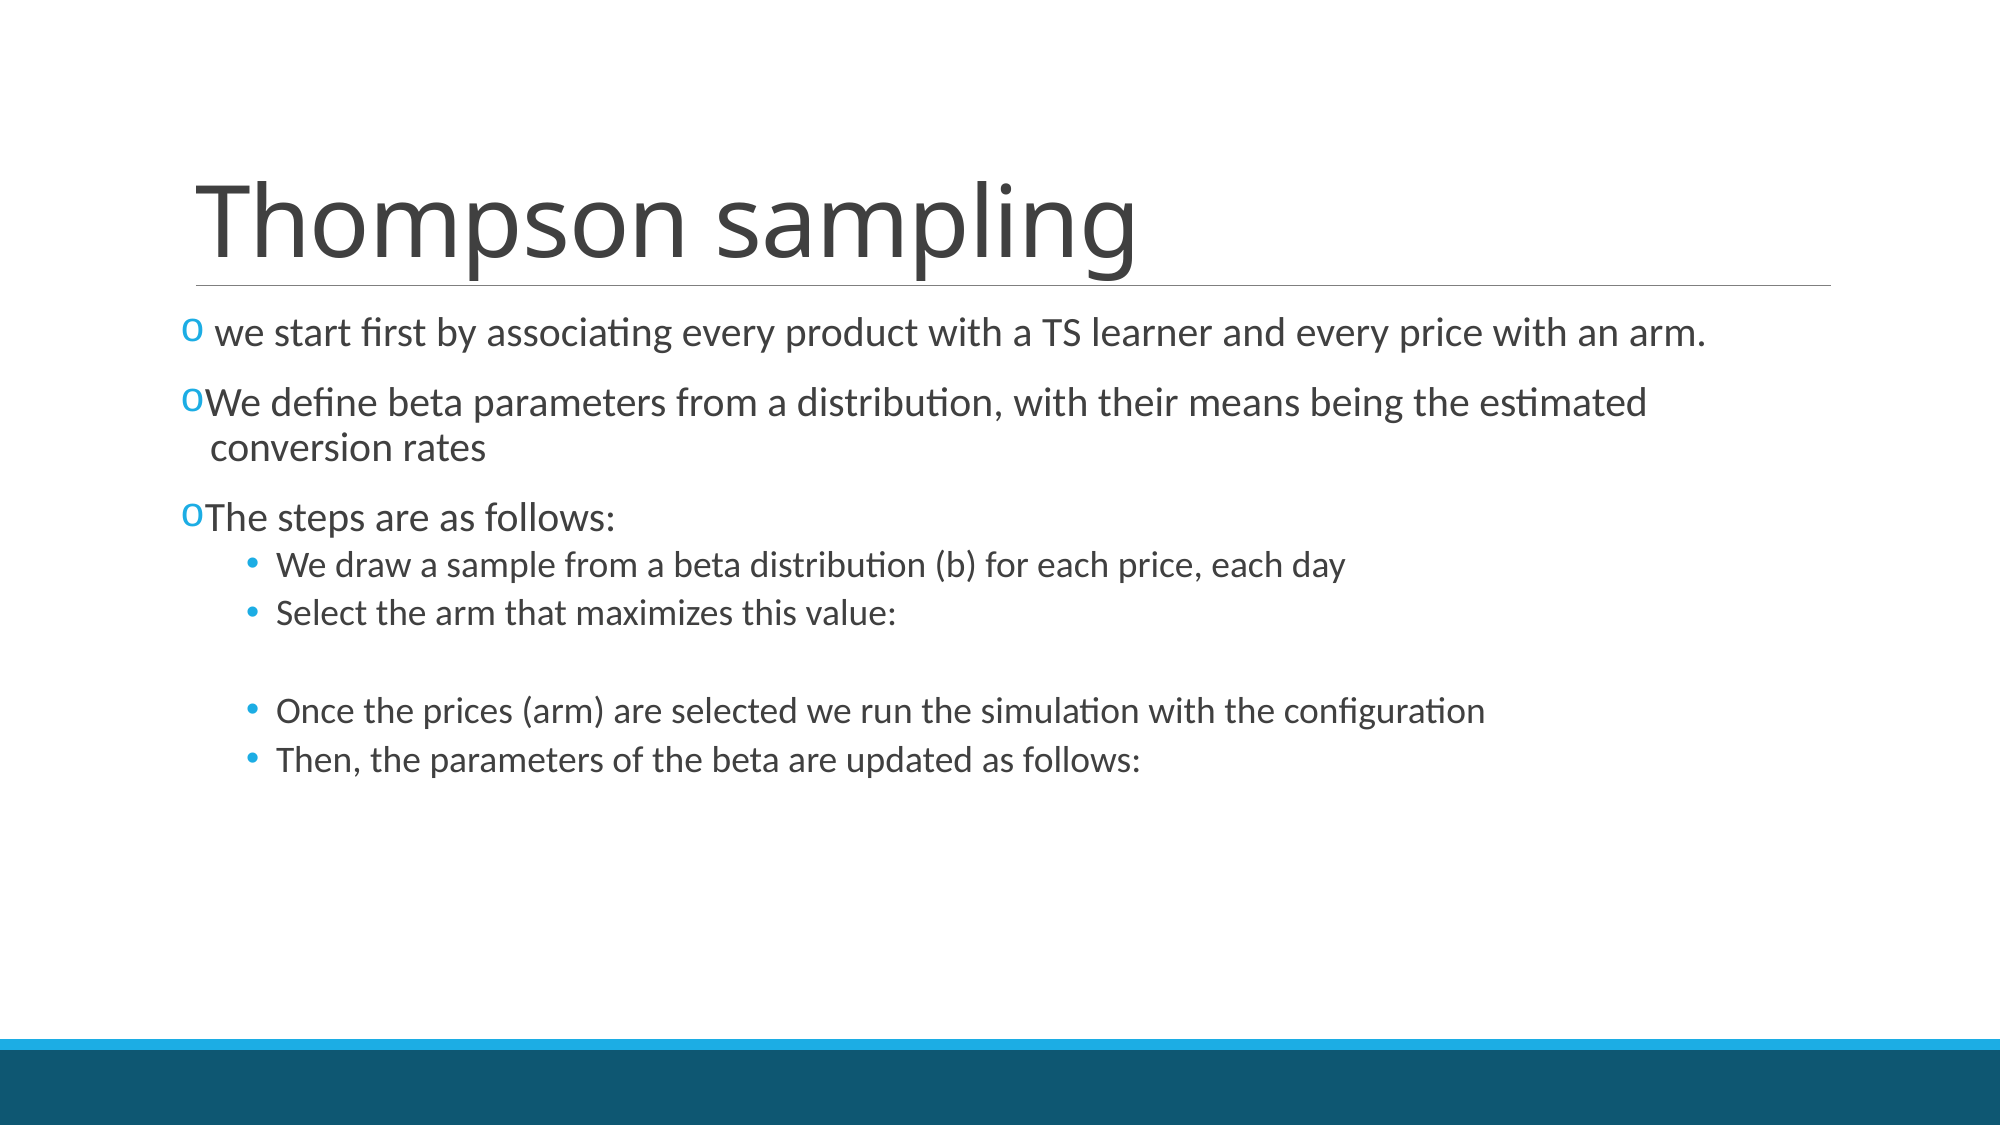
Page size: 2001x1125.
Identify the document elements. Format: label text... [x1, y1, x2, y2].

list we start first by associating every product with a TS learner and every price with an arm. We define beta parameters from a distribution, with their means being the estimated conversion rates The steps are as follows: We draw a sample from a beta distribution (b) for each price, each day Select the arm that maximizes this value: Once the prices (arm) are selected we run the simulation with the configuration Then, the parameters of the beta are updated as follows: [180, 302, 1831, 963]
title Thompson sampling [180, 47, 1831, 286]
